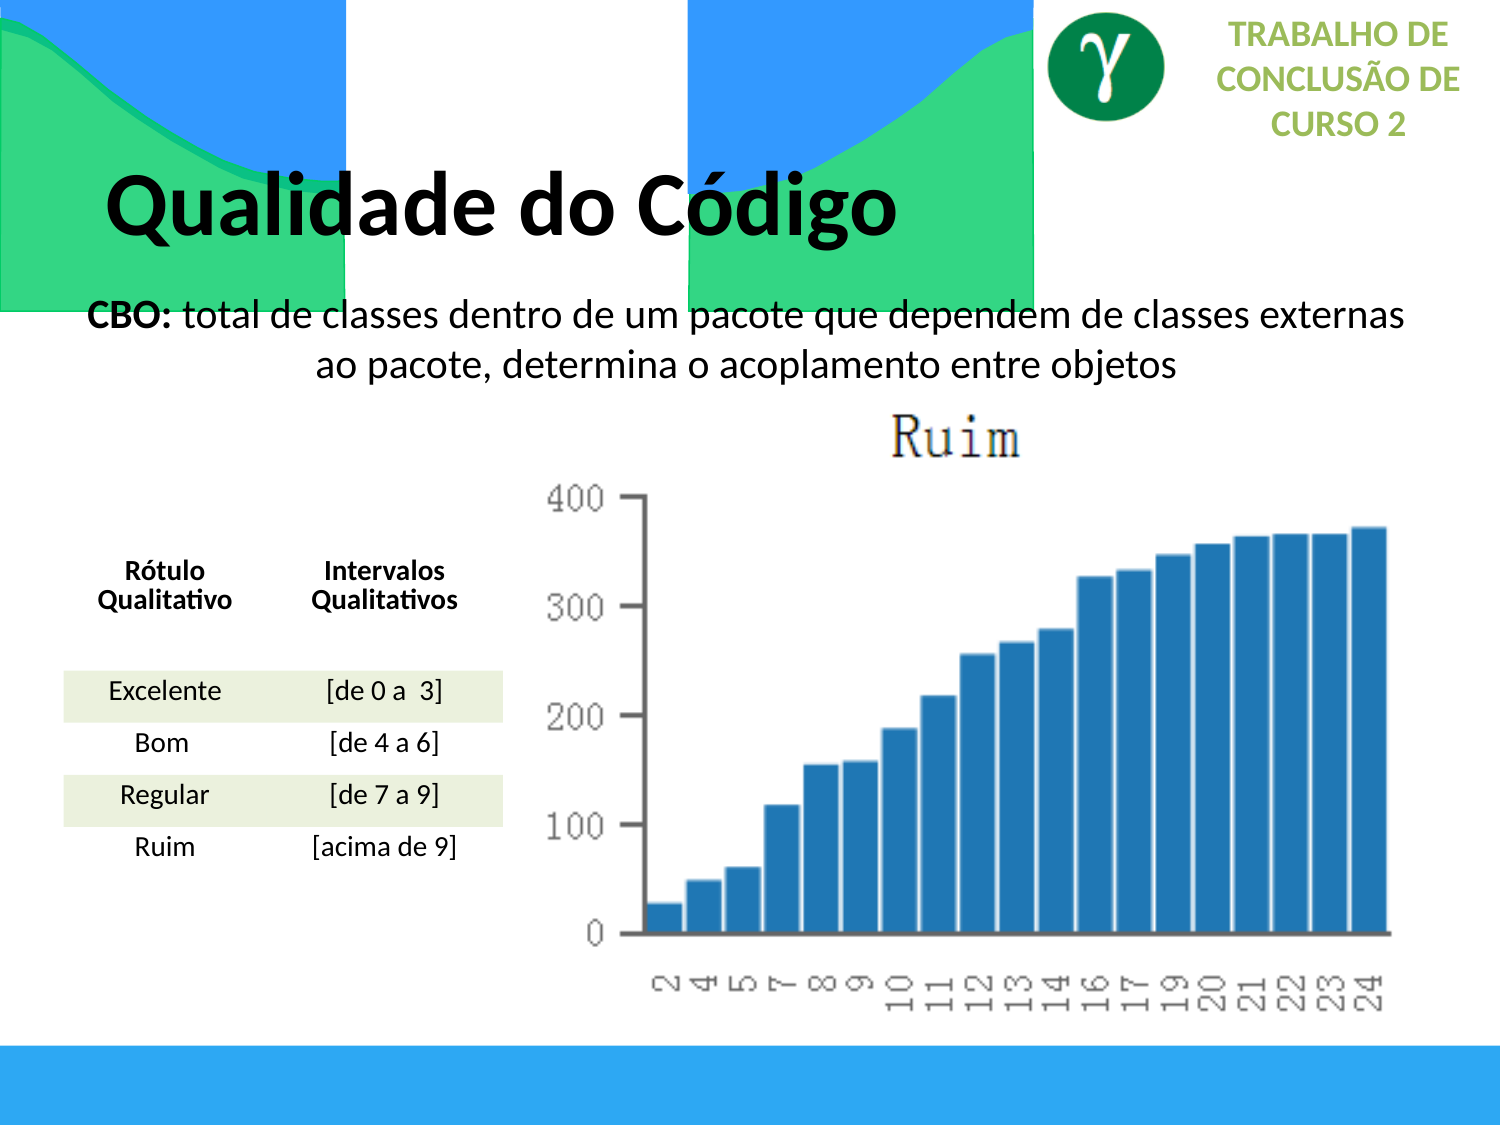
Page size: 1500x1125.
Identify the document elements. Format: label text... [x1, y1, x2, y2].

table_header Intervalos Qualitativos [267, 551, 503, 671]
table_cell Excelente [64, 671, 267, 723]
text_box [0, 0, 346, 312]
text_box [0, 1045, 1500, 1125]
table_cell [de 7 a 9] [267, 775, 503, 827]
text_box [688, 0, 1033, 118]
text_box TRABALHO DE CONCLUSÃO DE CURSO 2 [1178, 1, 1500, 197]
text_box Qualidade do Código [90, 118, 1366, 279]
picture [524, 398, 1407, 1024]
table_cell [de 0 a 3] [267, 671, 503, 723]
text_box CBO: total de classes dentro de um pacote que dependem de classes externas ao pacote, determina o acoplamento entre objetos [49, 279, 1444, 395]
table_cell Regular [64, 775, 267, 827]
table_cell [de 4 a 6] [267, 723, 503, 775]
table_cell Ruim [64, 827, 267, 879]
table_header Rótulo Qualitativo [64, 551, 267, 671]
picture [1033, 0, 1178, 118]
table_cell [acima de 9] [267, 827, 503, 879]
table_cell Bom [64, 723, 267, 775]
